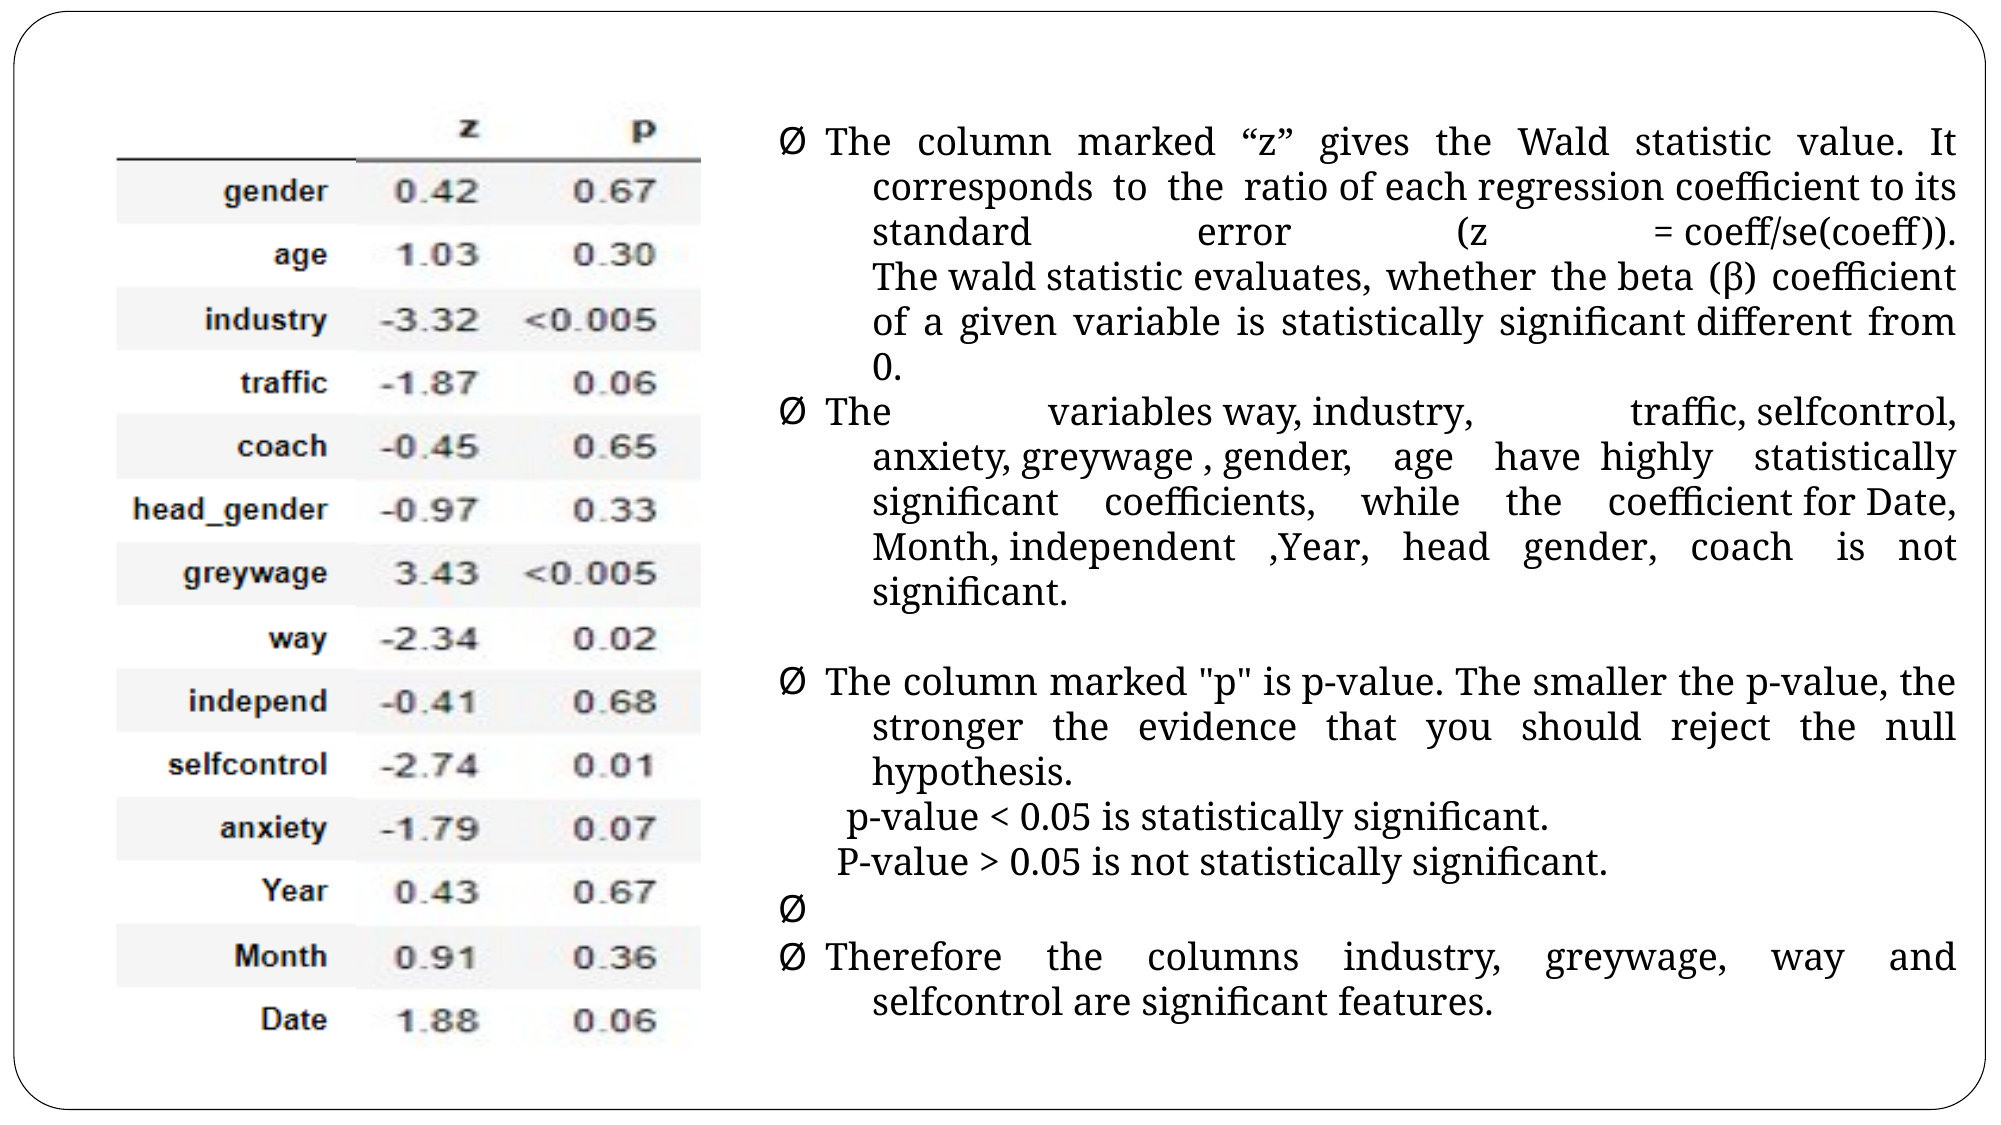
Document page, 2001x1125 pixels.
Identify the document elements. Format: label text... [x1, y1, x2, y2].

text_box The column marked “z” gives the Wald statistic value. It corresponds to the ratio of ​each regression coefficient to its standard error (z = coeff/se(coeff)). The wald statistic evaluates, whether the beta (β) coefficient of a given variable is statistically significant different from 0. The variables way, industry, traffic, selfcontrol, anxiety, greywage , gender, age have highly statistically significant coefficients, while the coefficient for Date, Month, independent ,Year, head gender, coach is not significant. The column marked "p" is p-value. The smaller the p-value, the stronger the evidence that you should reject the null hypothesis. p-value < 0.05 is statistically significant. P-value > 0.05 is not statistically significant. Therefore the columns industry, greywage, way and selfcontrol are significant features. [763, 109, 1973, 898]
picture [115, 83, 701, 1081]
